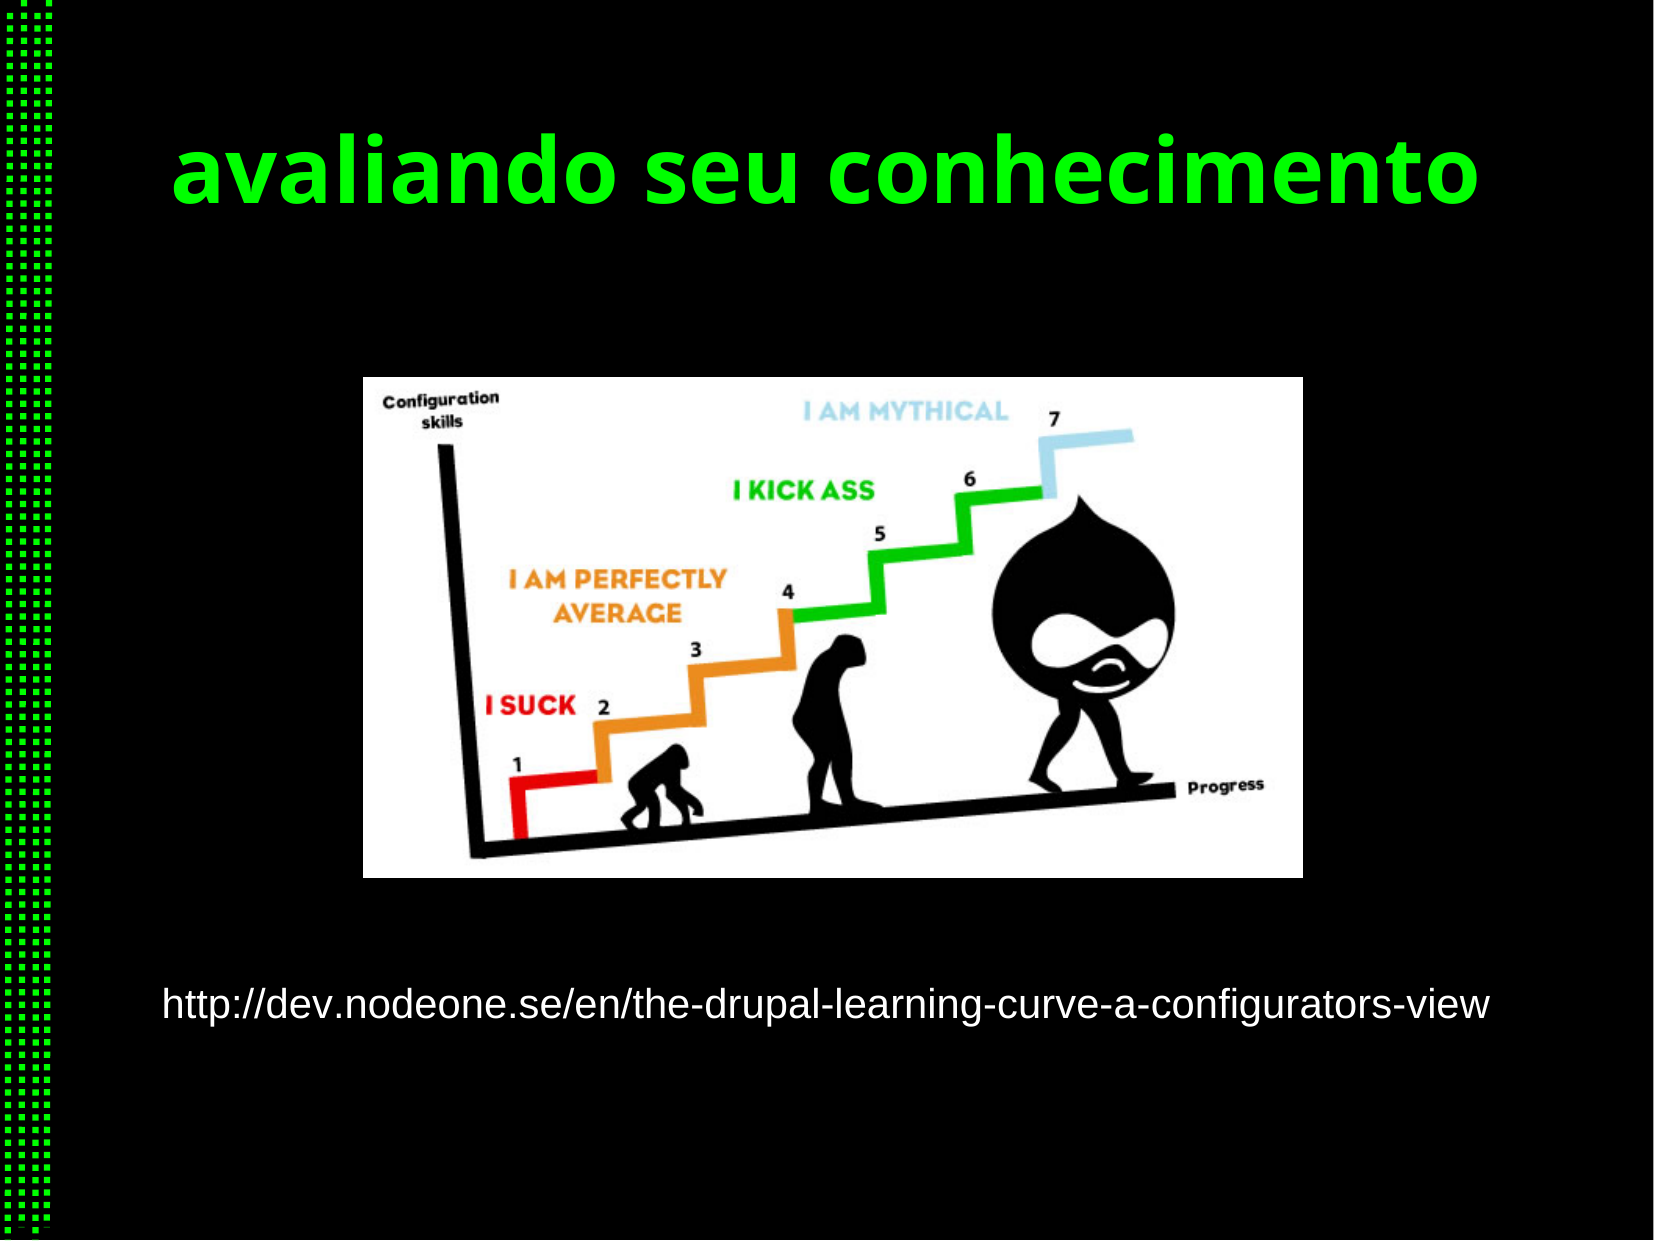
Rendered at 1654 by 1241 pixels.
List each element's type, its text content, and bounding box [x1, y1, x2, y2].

list http://dev.nodeone.se/en/the-drupal-learning-curve-a-configurators-view [82, 290, 1571, 1109]
picture [363, 377, 1303, 878]
title avaliando seu conhecimento [82, 14, 1571, 290]
